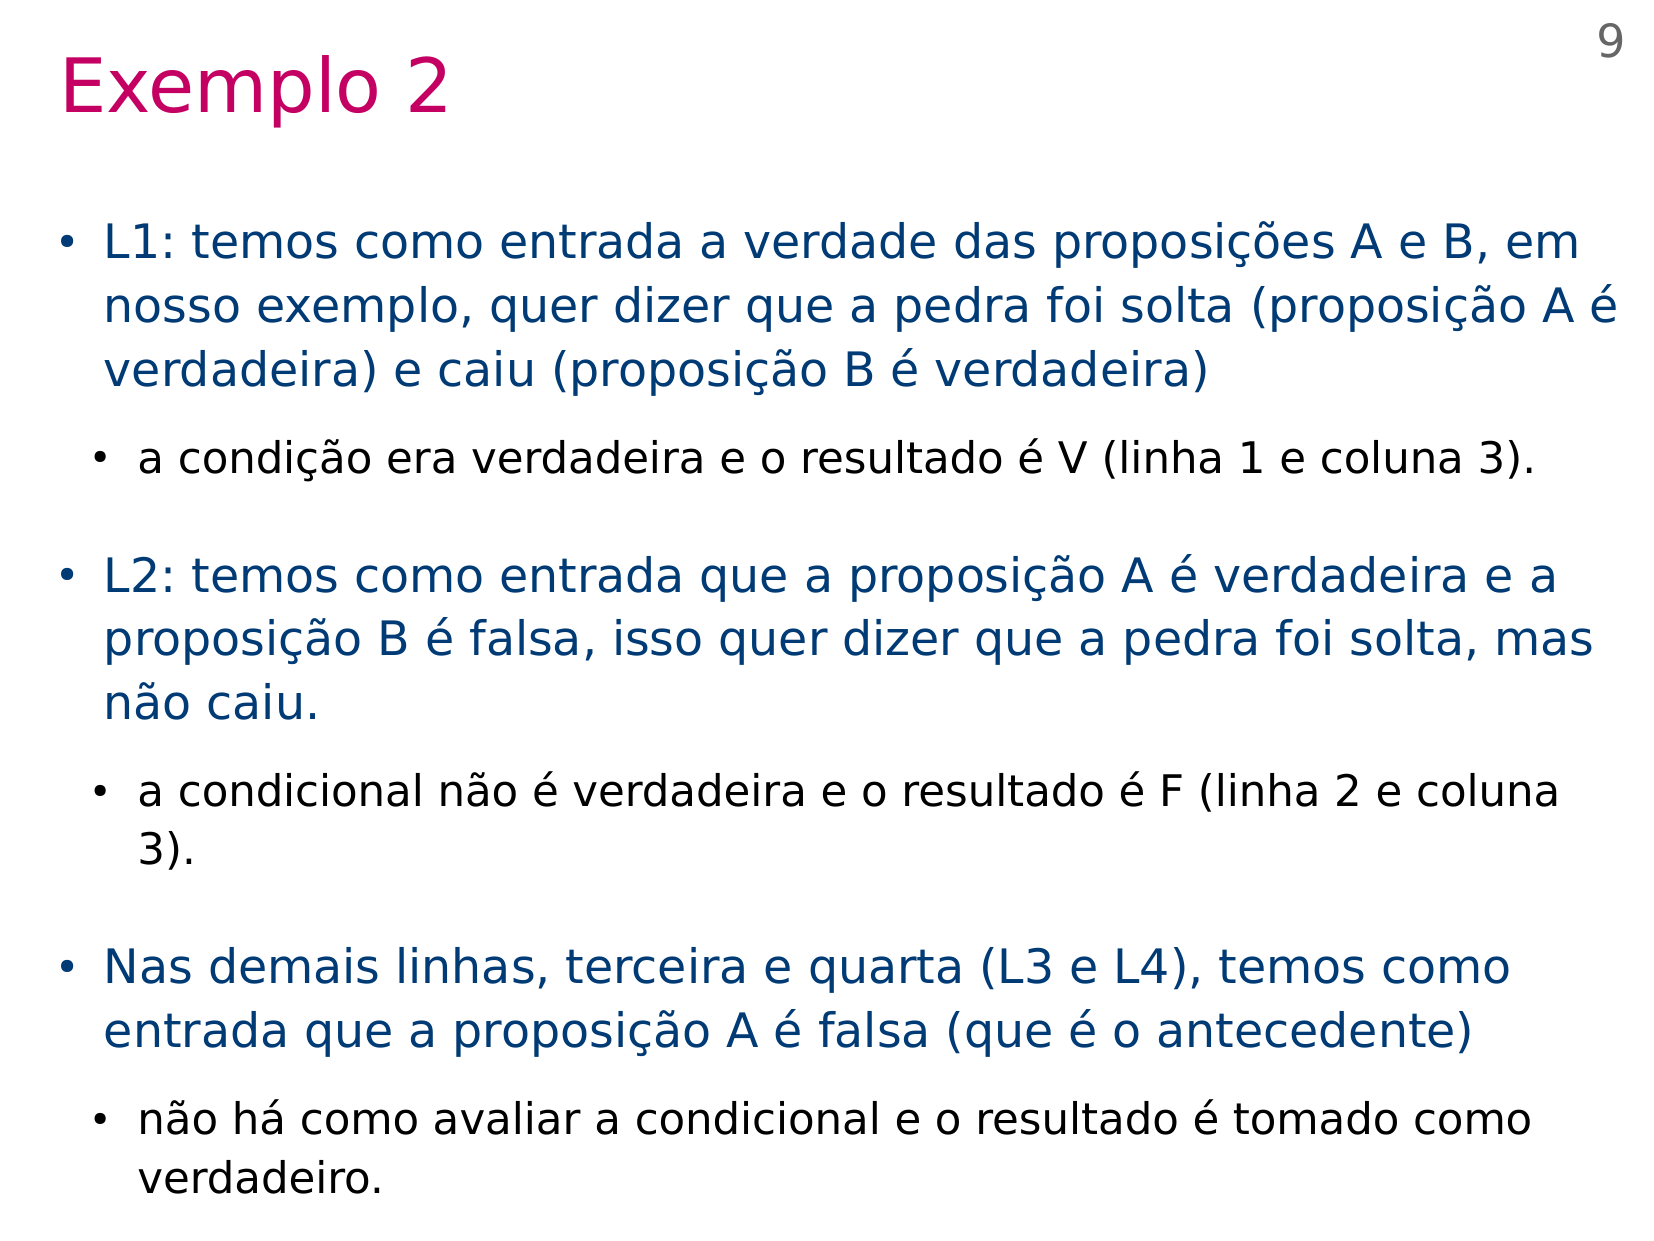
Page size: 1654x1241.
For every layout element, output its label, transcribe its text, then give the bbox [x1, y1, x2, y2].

title Exemplo 2 [59, 29, 1595, 148]
list L1: temos como entrada a verdade das proposições A e B, em nosso exemplo, quer dizer que a pedra foi solta (proposição A é verdadeira) e caiu (proposição B é verdadeira) a condição era verdadeira e o resultado é V (linha 1 e coluna 3). L2: temos como entrada que a proposição A é verdadeira e a proposição B é falsa, isso quer dizer que a pedra foi solta, mas não caiu. a condicional não é verdadeira e o resultado é F (linha 2 e coluna 3). Nas demais linhas, terceira e quarta (L3 e L4), temos como entrada que a proposição A é falsa (que é o antecedente) não há como avaliar a condicional e o resultado é tomado como verdadeiro. [59, 206, 1625, 1211]
